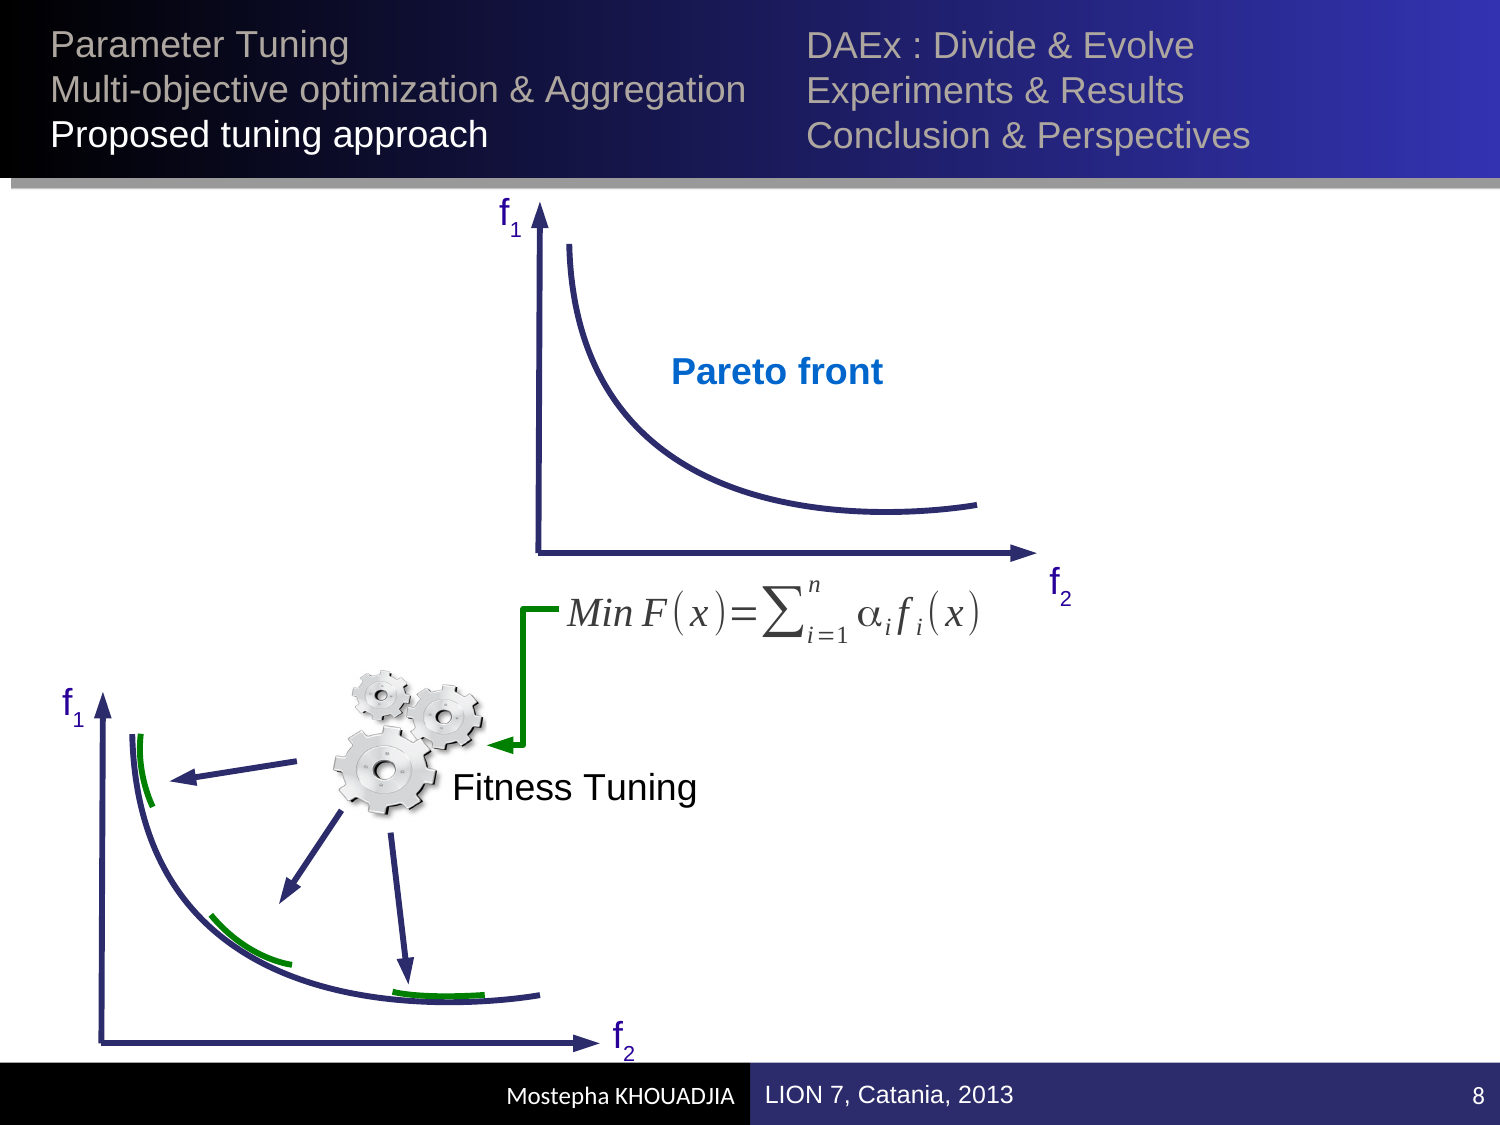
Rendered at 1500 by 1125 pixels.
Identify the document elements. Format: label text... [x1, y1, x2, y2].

text_box Pareto front [815, 339, 899, 400]
text_box Fitness Tuning [437, 755, 713, 906]
text_box f2 [1034, 549, 1087, 647]
text_box Parameter Tuning Multi-objective optimization & Aggregation Proposed tuning approach [35, 12, 815, 518]
text_box f1 [47, 670, 100, 768]
text_box DAEx : Divide & Evolve Experiments & Results Conclusion & Perspectives [791, 13, 1500, 164]
chart [559, 570, 988, 649]
picture [330, 669, 487, 822]
text_box f2 [597, 1004, 650, 1101]
